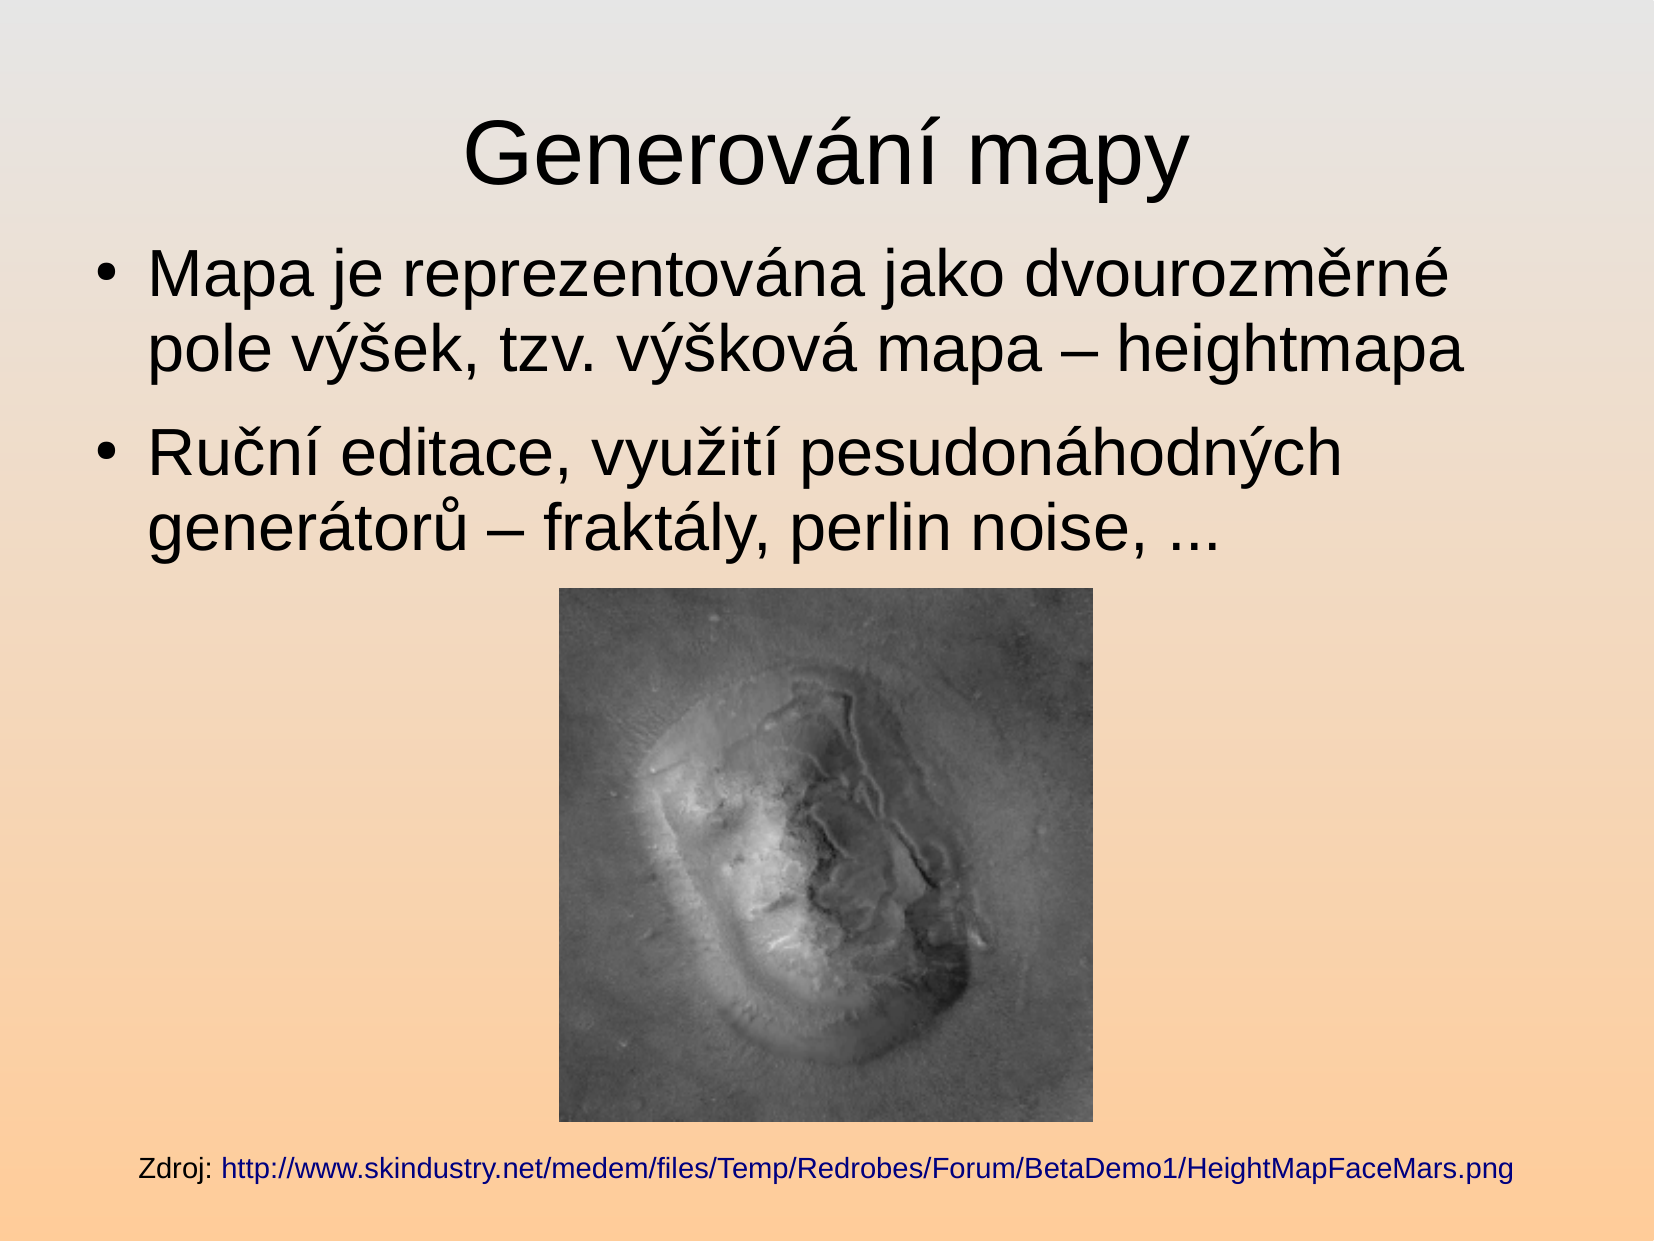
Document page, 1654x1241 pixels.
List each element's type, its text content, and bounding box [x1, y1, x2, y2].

picture [559, 588, 1093, 1123]
text_box Zdroj: http://www.skindustry.net/medem/files/Temp/Redrobes/Forum/BetaDemo1/HeightMapFaceMars.png [67, 1151, 1654, 1241]
title Generování mapy [82, 56, 1571, 250]
list Mapa je reprezentována jako dvourozměrné pole výšek, tzv. výšková mapa – heightmapa Ruční editace, využití pesudonáhodných generátorů – fraktály, perlin noise, ... [76, 236, 1565, 1040]
